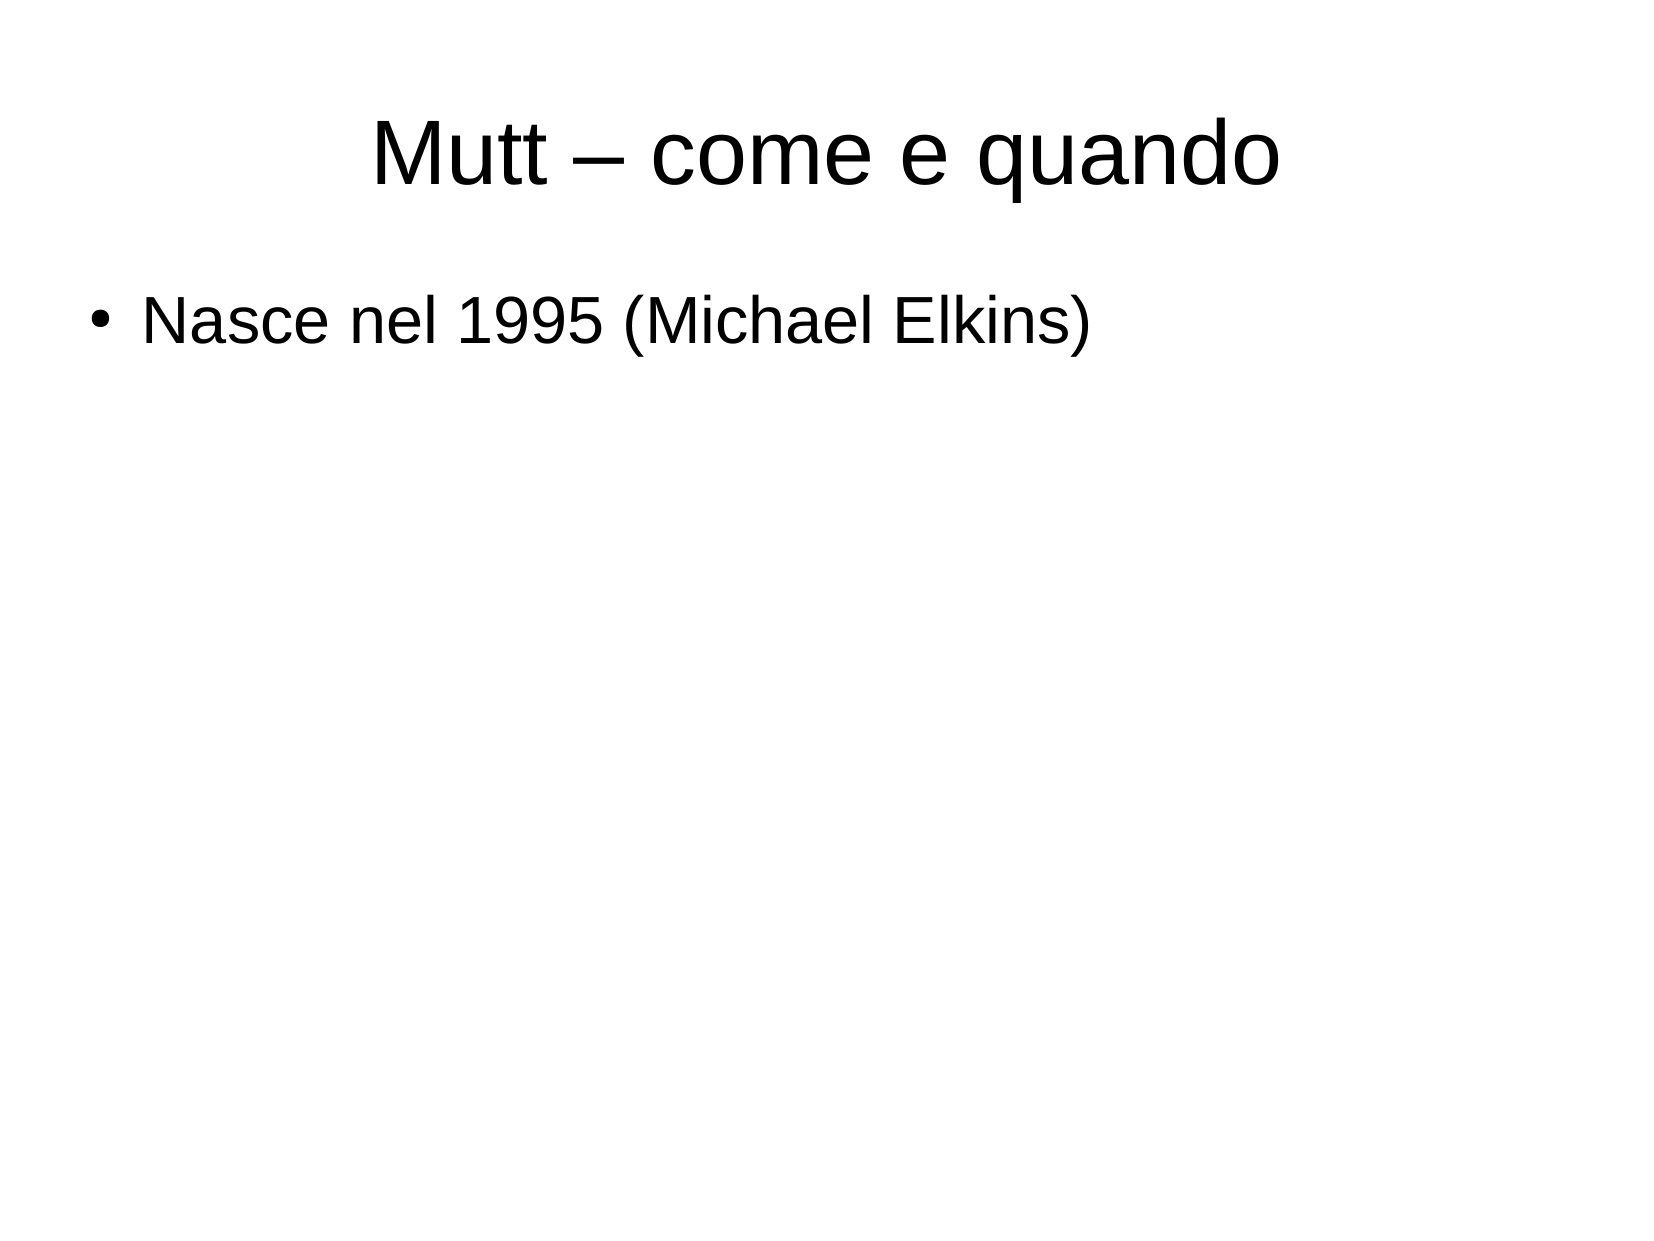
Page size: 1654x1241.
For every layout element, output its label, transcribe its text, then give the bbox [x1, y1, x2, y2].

title Mutt – come e quando [82, 49, 1571, 257]
list Nasce nel 1995 (Michael Elkins) [70, 283, 1560, 832]
